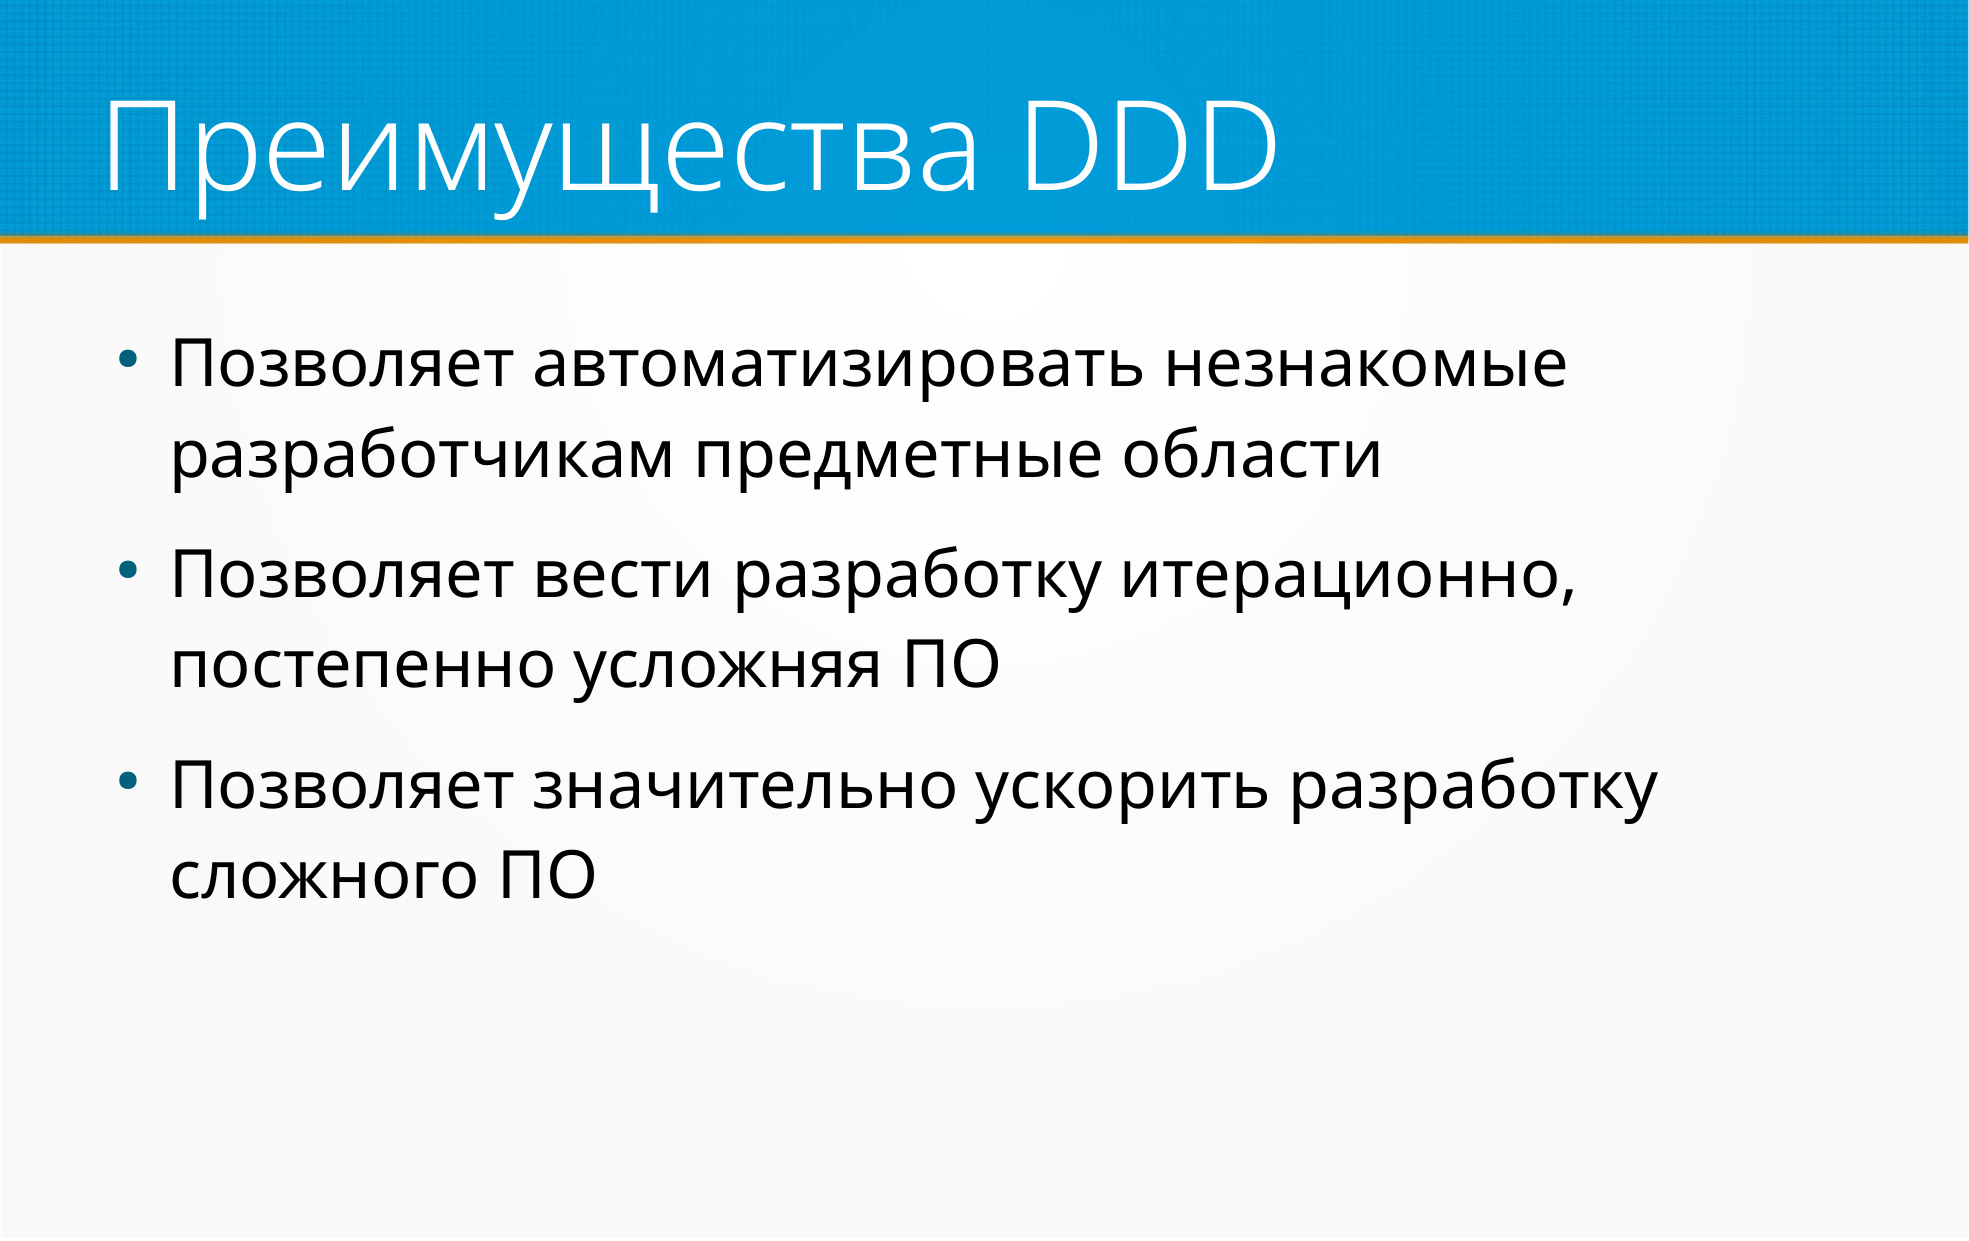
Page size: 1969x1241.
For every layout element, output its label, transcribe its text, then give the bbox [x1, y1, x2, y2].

title Преимущества DDD [98, 19, 1870, 227]
picture [0, 233, 1969, 1241]
list Позволяет автоматизировать незнакомые разработчикам предметные области Позволяет вести разработку итерационно, постепенно усложняя ПО Позволяет значительно ускорить разработку сложного ПО [98, 315, 1861, 1081]
